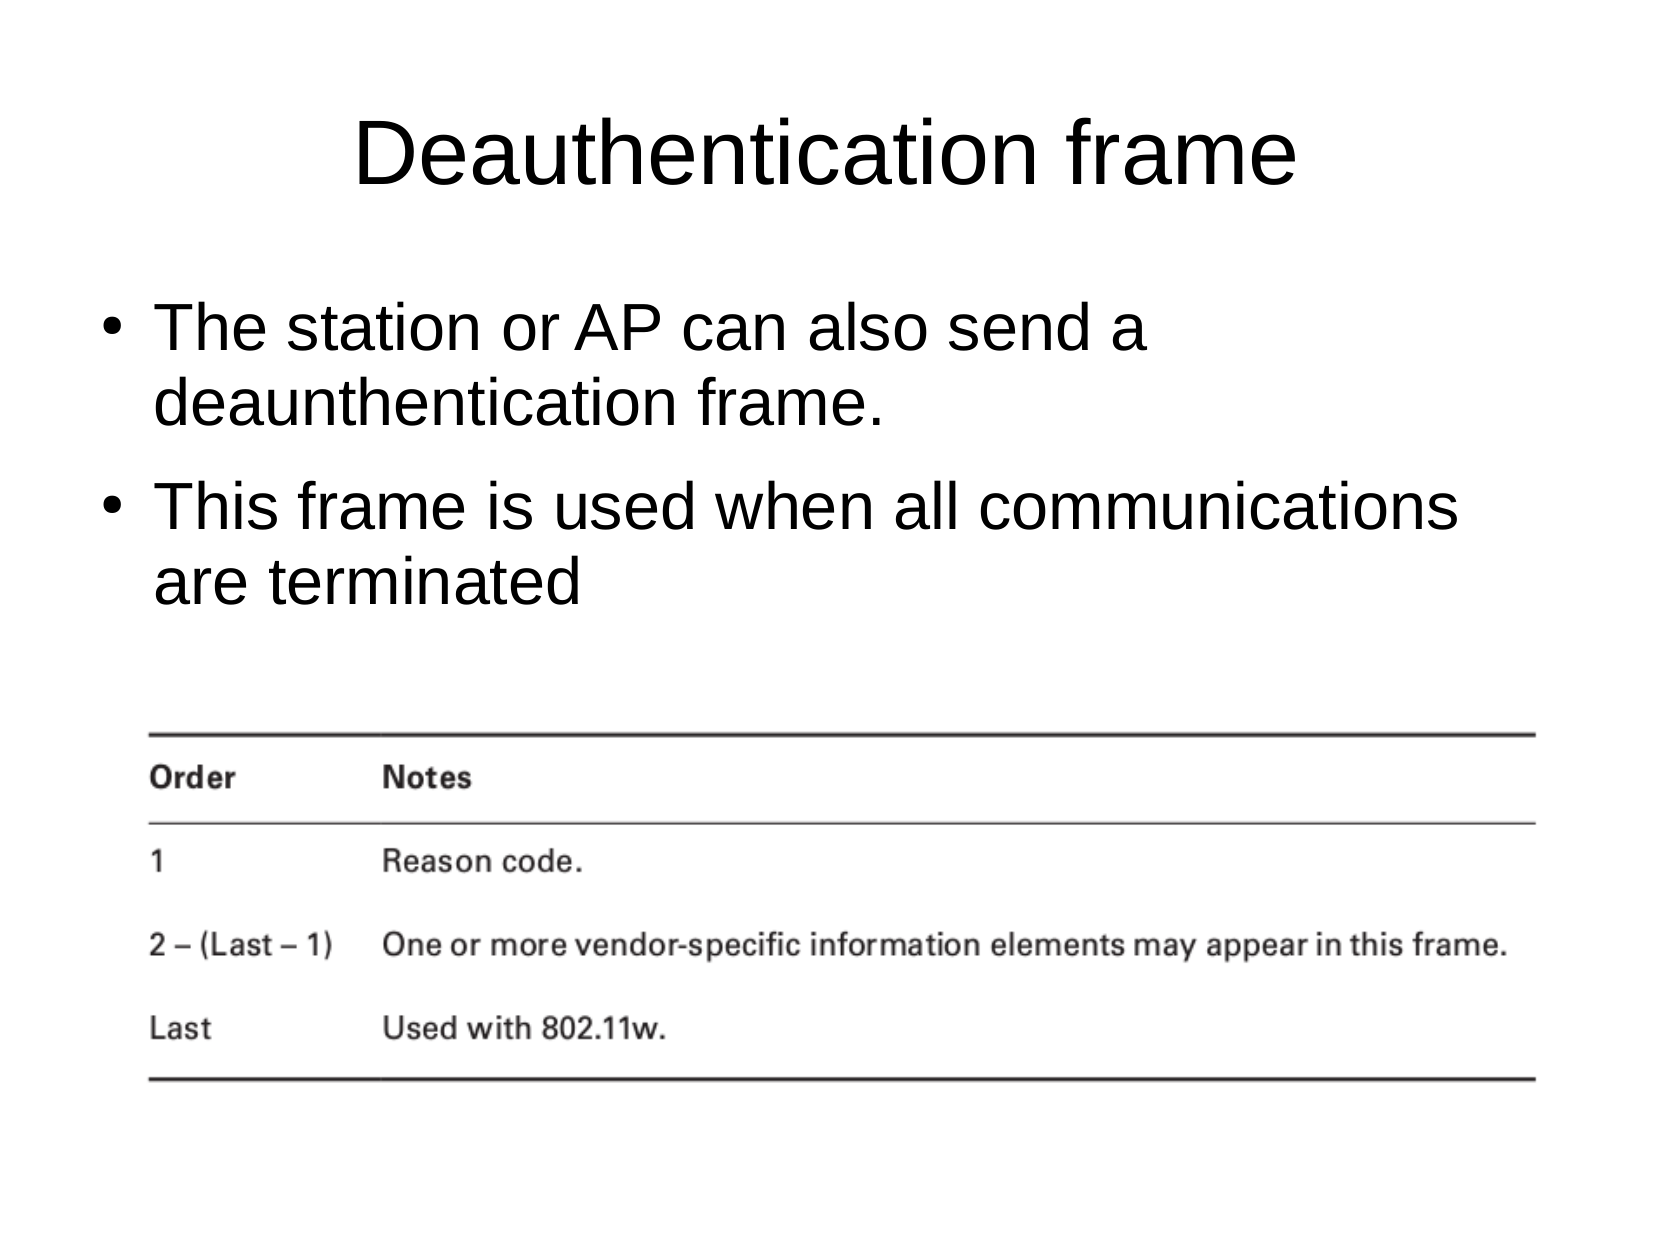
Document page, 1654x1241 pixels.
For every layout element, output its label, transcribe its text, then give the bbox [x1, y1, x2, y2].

list The station or AP can also send a deaunthentication frame. This frame is used when all communications are terminated [82, 290, 1571, 1010]
title Deauthentication frame [82, 49, 1571, 257]
picture [118, 696, 1571, 1124]
